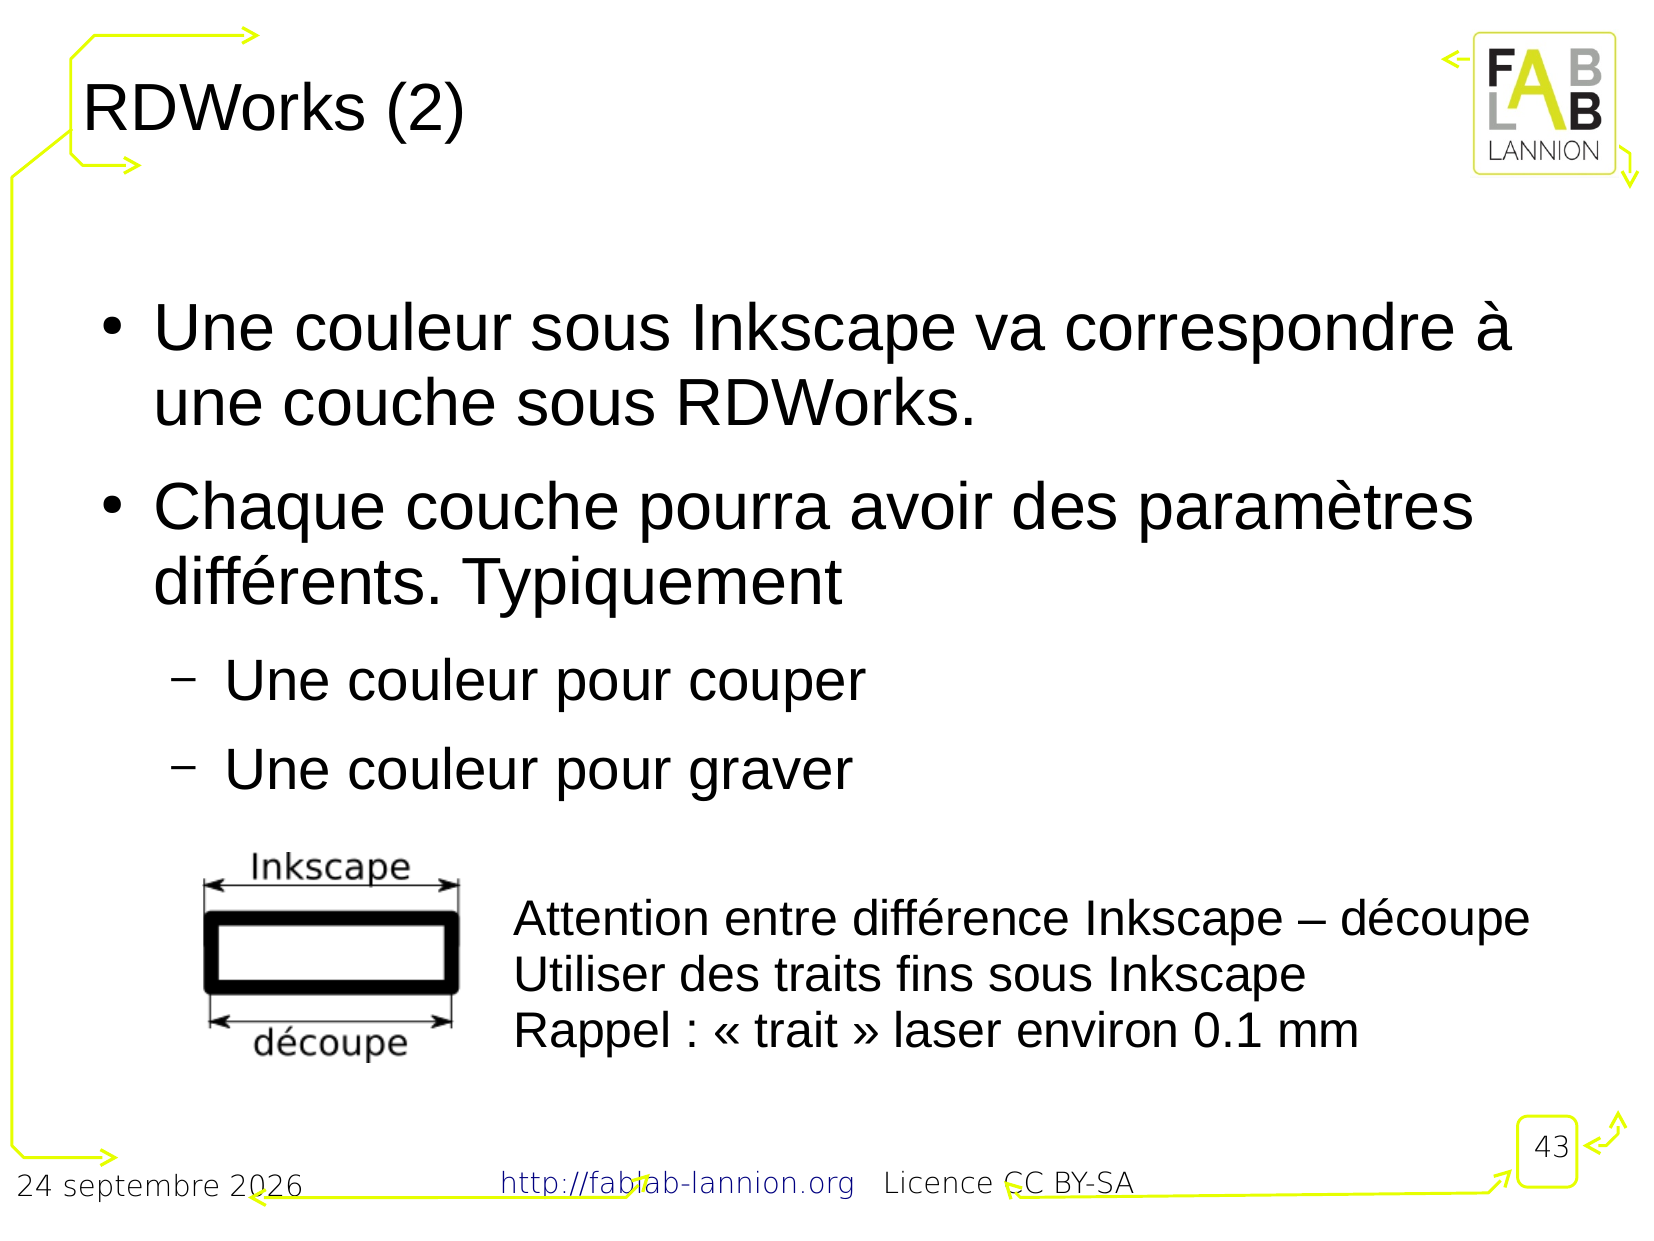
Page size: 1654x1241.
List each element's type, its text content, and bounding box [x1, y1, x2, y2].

title RDWorks (2) [82, 49, 1441, 166]
picture [202, 852, 473, 1063]
list Une couleur sous Inkscape va correspondre à une couche sous RDWorks. Chaque couche pourra avoir des paramètres différents. Typiquement Une couleur pour couper Une couleur pour graver [82, 290, 1571, 1010]
text_box Attention entre différence Inkscape – découpe Utiliser des traits fins sous Inkscape Rappel : « trait » laser environ 0.1 mm [498, 883, 1548, 1066]
picture [1470, 29, 1619, 178]
